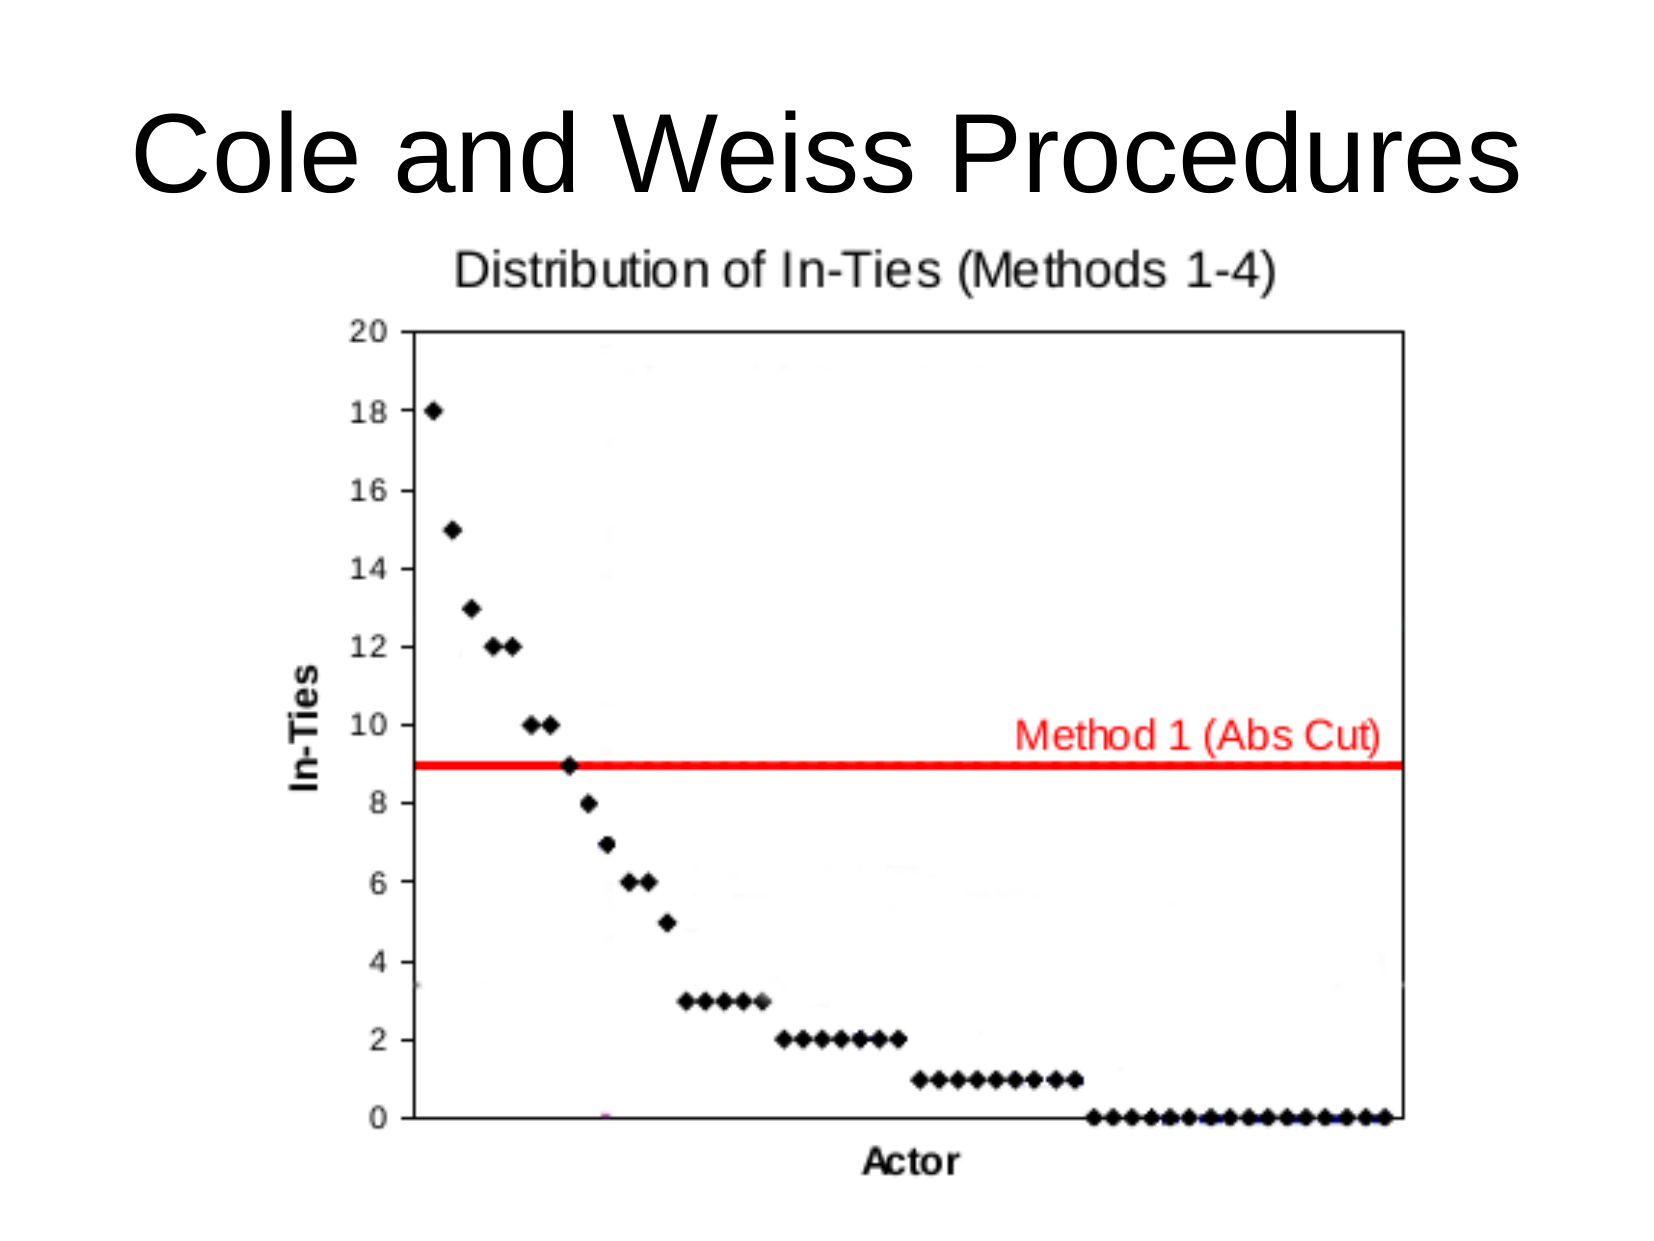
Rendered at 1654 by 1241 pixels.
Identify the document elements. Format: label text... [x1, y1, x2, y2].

picture [272, 236, 1423, 1193]
title Cole and Weiss Procedures [82, 49, 1571, 257]
